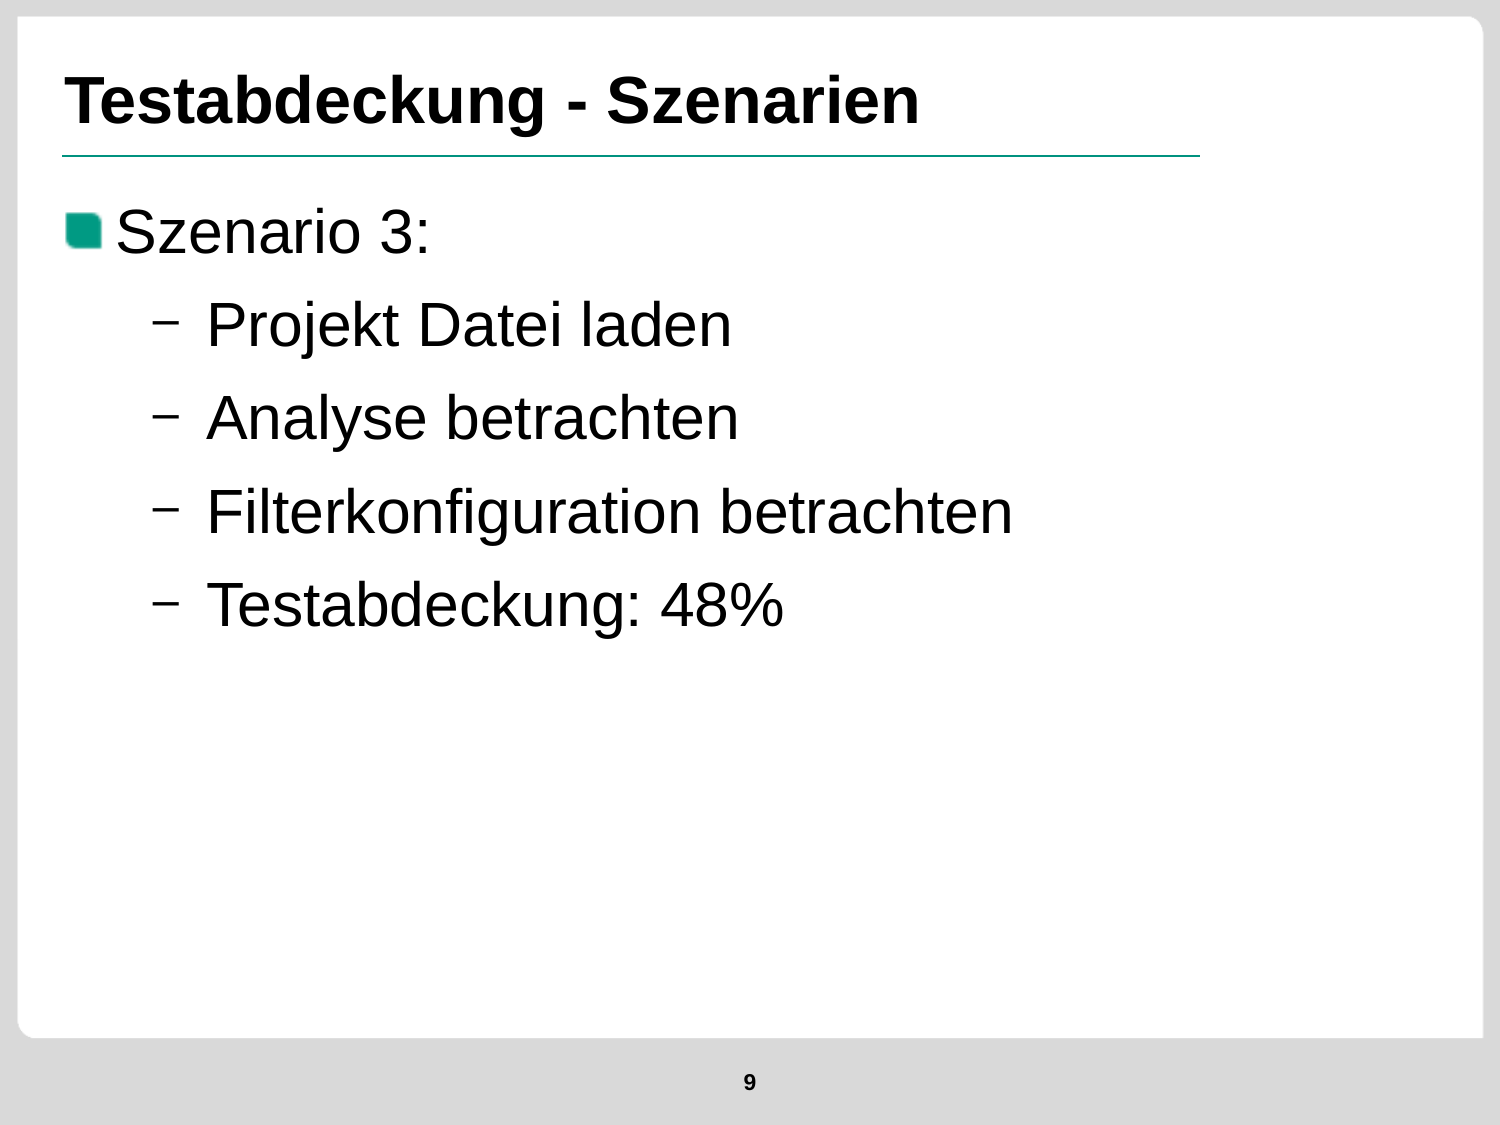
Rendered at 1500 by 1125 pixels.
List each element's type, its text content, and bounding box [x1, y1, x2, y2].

picture [0, 0, 1500, 1125]
list Szenario 3: Projekt Datei laden Analyse betrachten Filterkonfiguration betrachten Testabdeckung: 48% [64, 196, 1436, 1000]
title Testabdeckung - Szenarien [64, 54, 1114, 147]
